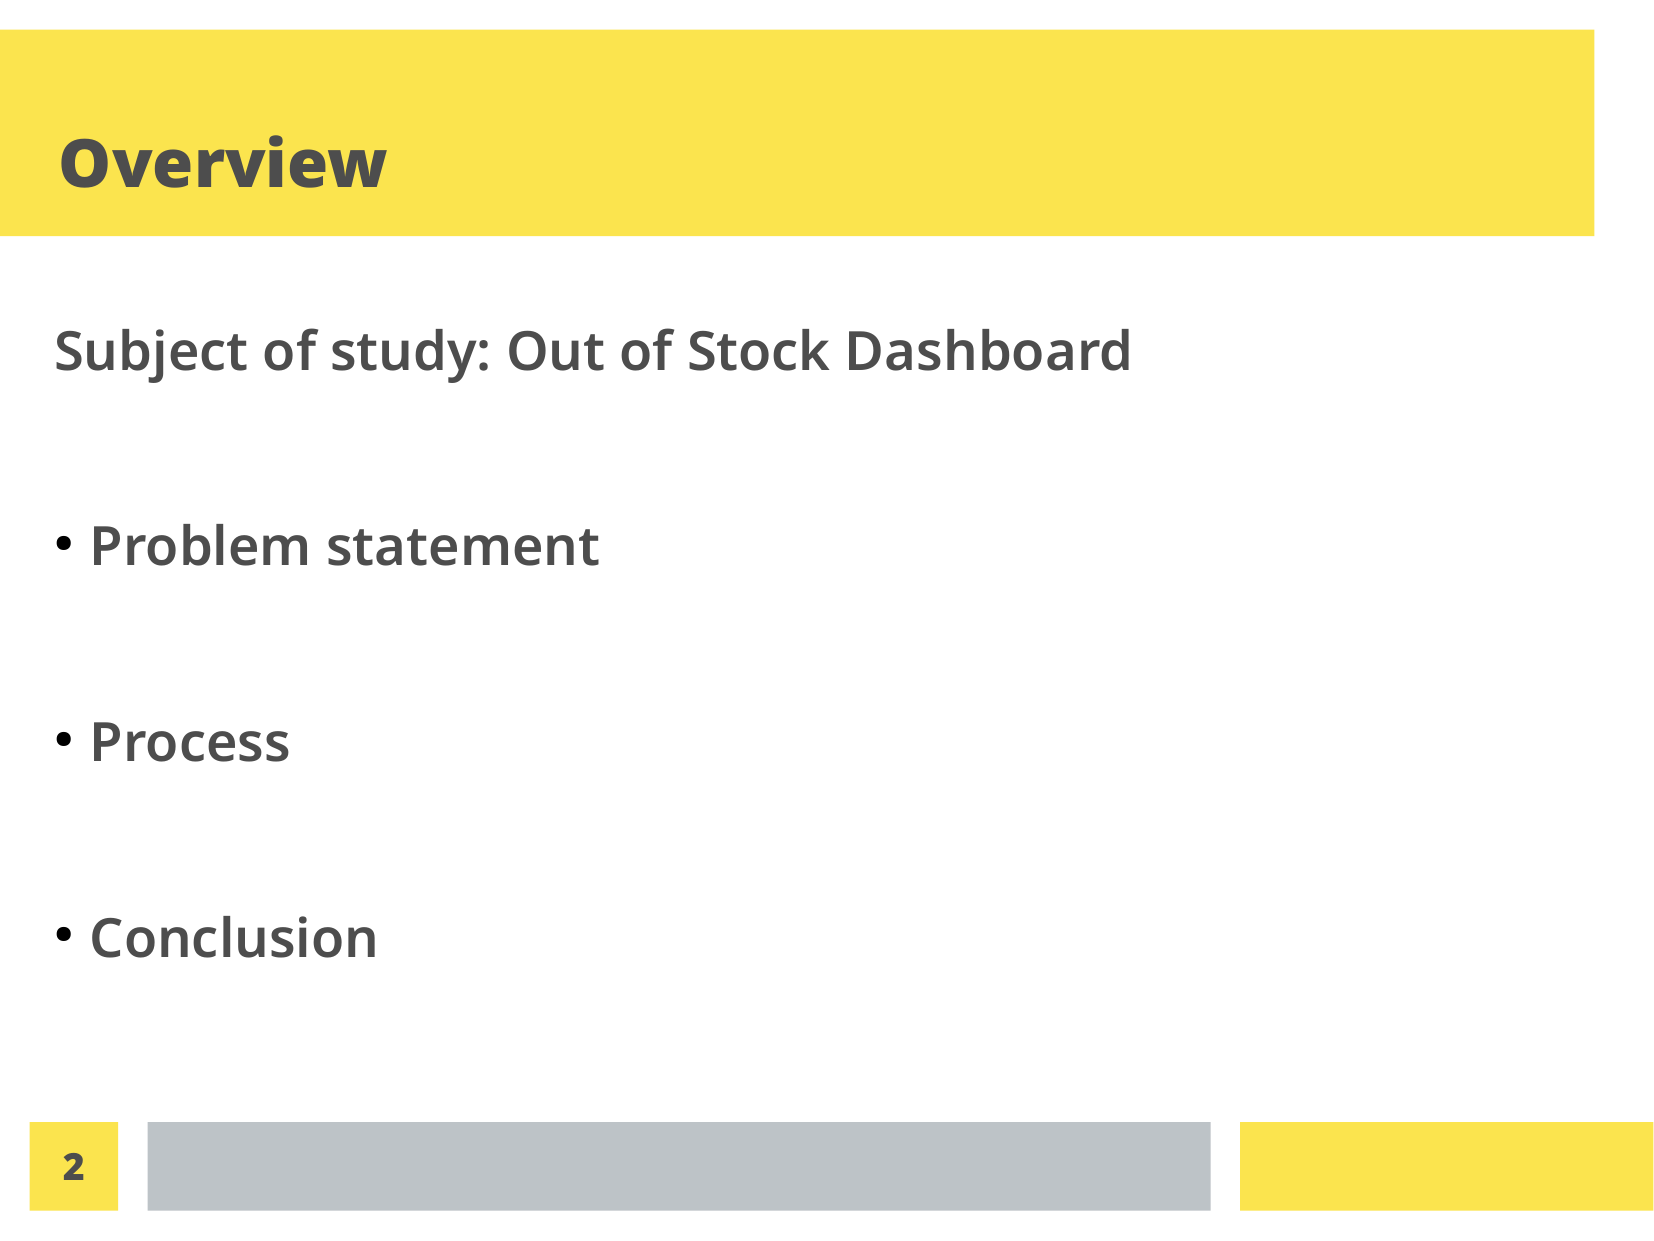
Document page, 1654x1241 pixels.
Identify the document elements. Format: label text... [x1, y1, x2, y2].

list Subject of study: Out of Stock Dashboard Problem statement Process Conclusion [54, 312, 1561, 1081]
title Overview [59, 59, 1595, 207]
